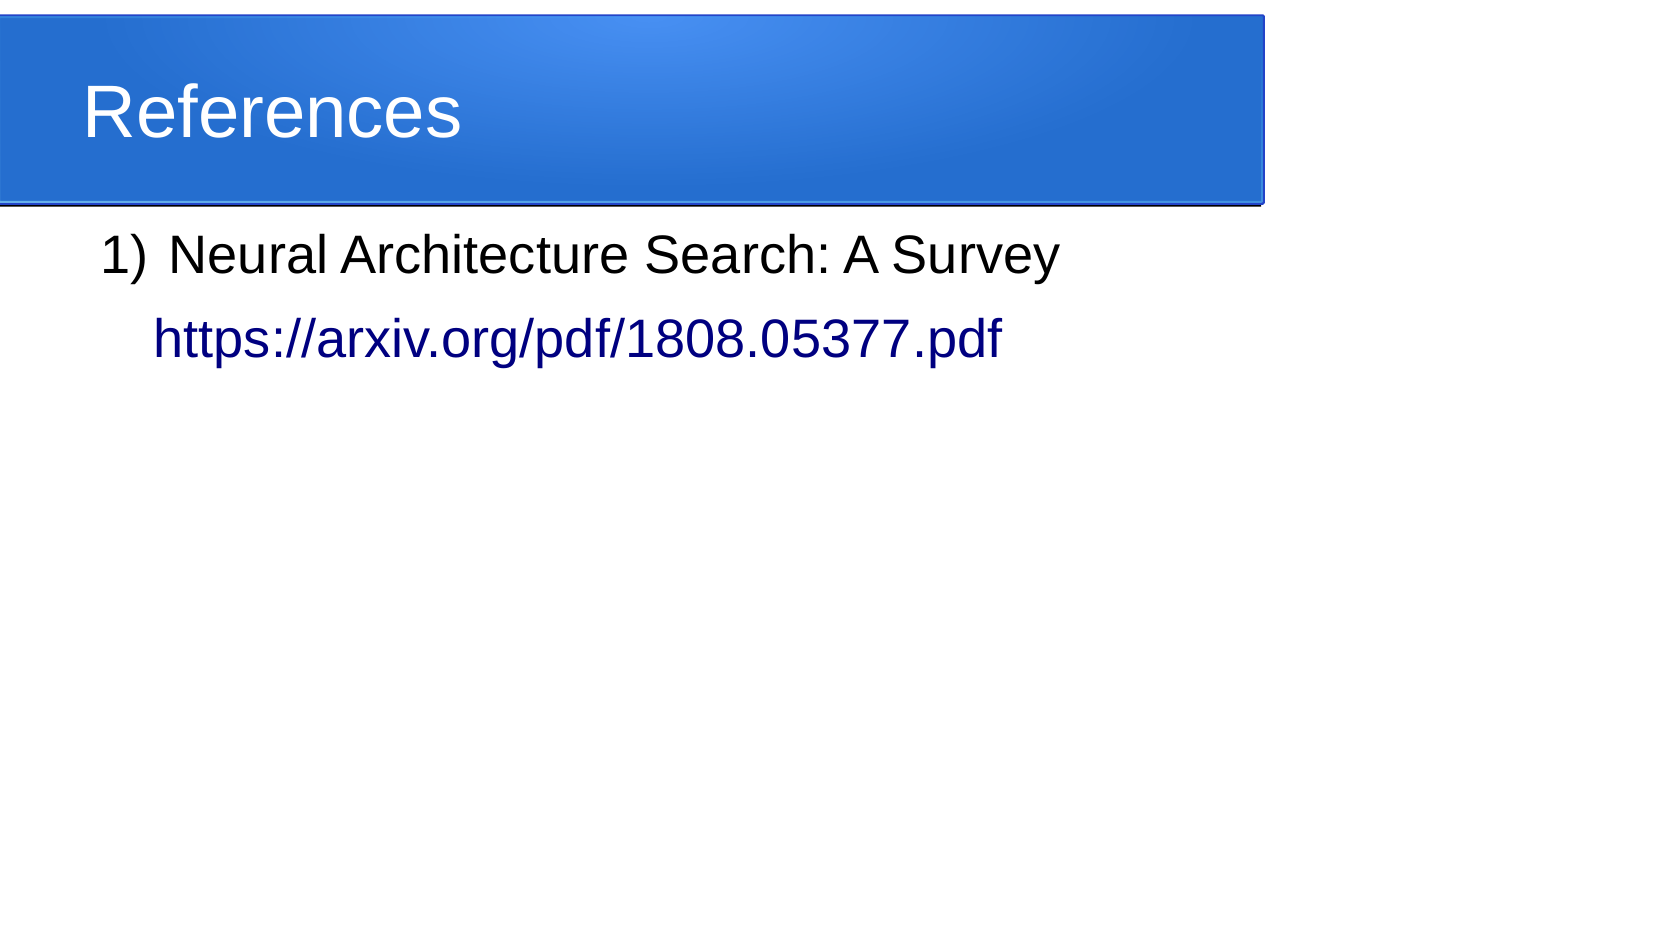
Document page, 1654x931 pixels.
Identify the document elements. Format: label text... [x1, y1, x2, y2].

title References [82, 35, 1235, 189]
list Neural Architecture Search: A Survey https://arxiv.org/pdf/1808.05377.pdf [82, 224, 1571, 764]
